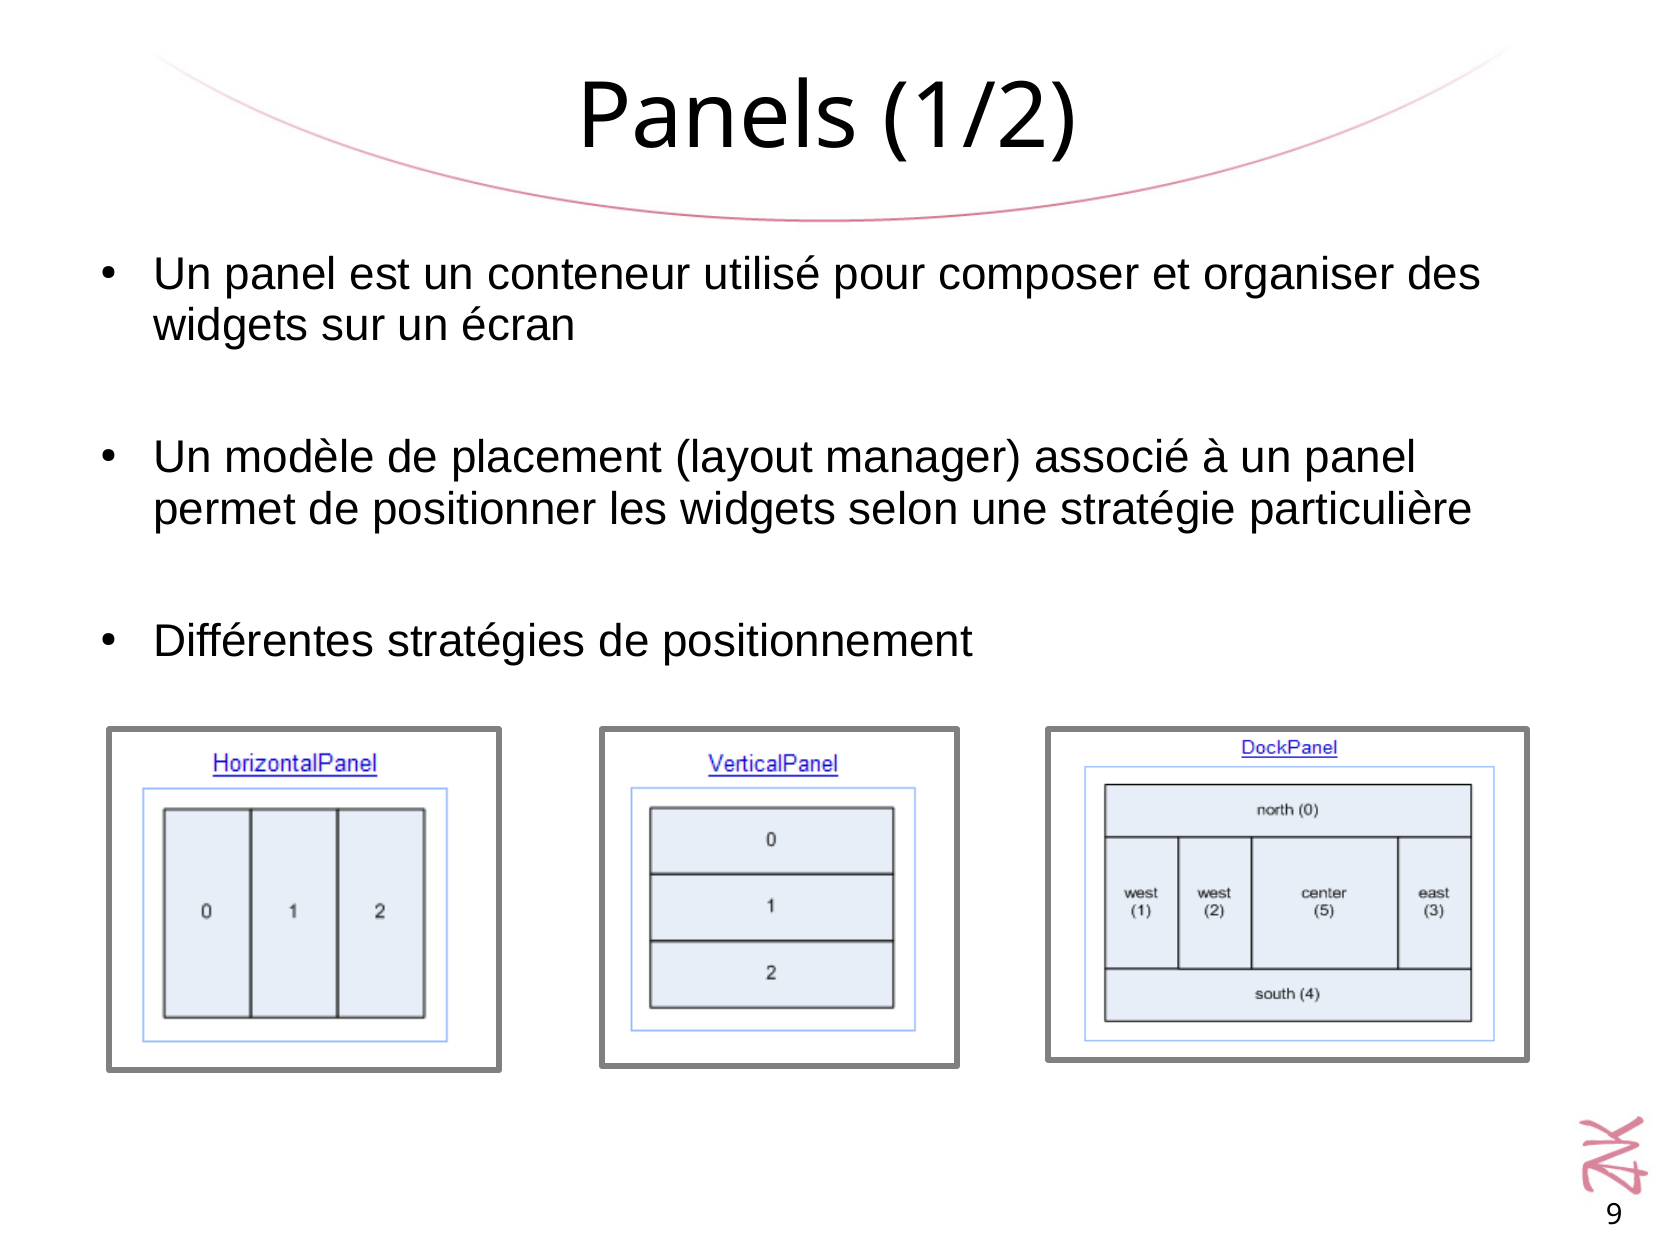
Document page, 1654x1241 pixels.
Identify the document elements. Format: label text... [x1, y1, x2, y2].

title Panels (1/2) [82, 11, 1571, 213]
list Un panel est un conteneur utilisé pour composer et organiser des widgets sur un écran Un modèle de placement (layout manager) associé à un panel permet de positionner les widgets selon une stratégie particulière Différentes stratégies de positionnement [82, 248, 1571, 968]
picture [4, 1, 1654, 1241]
